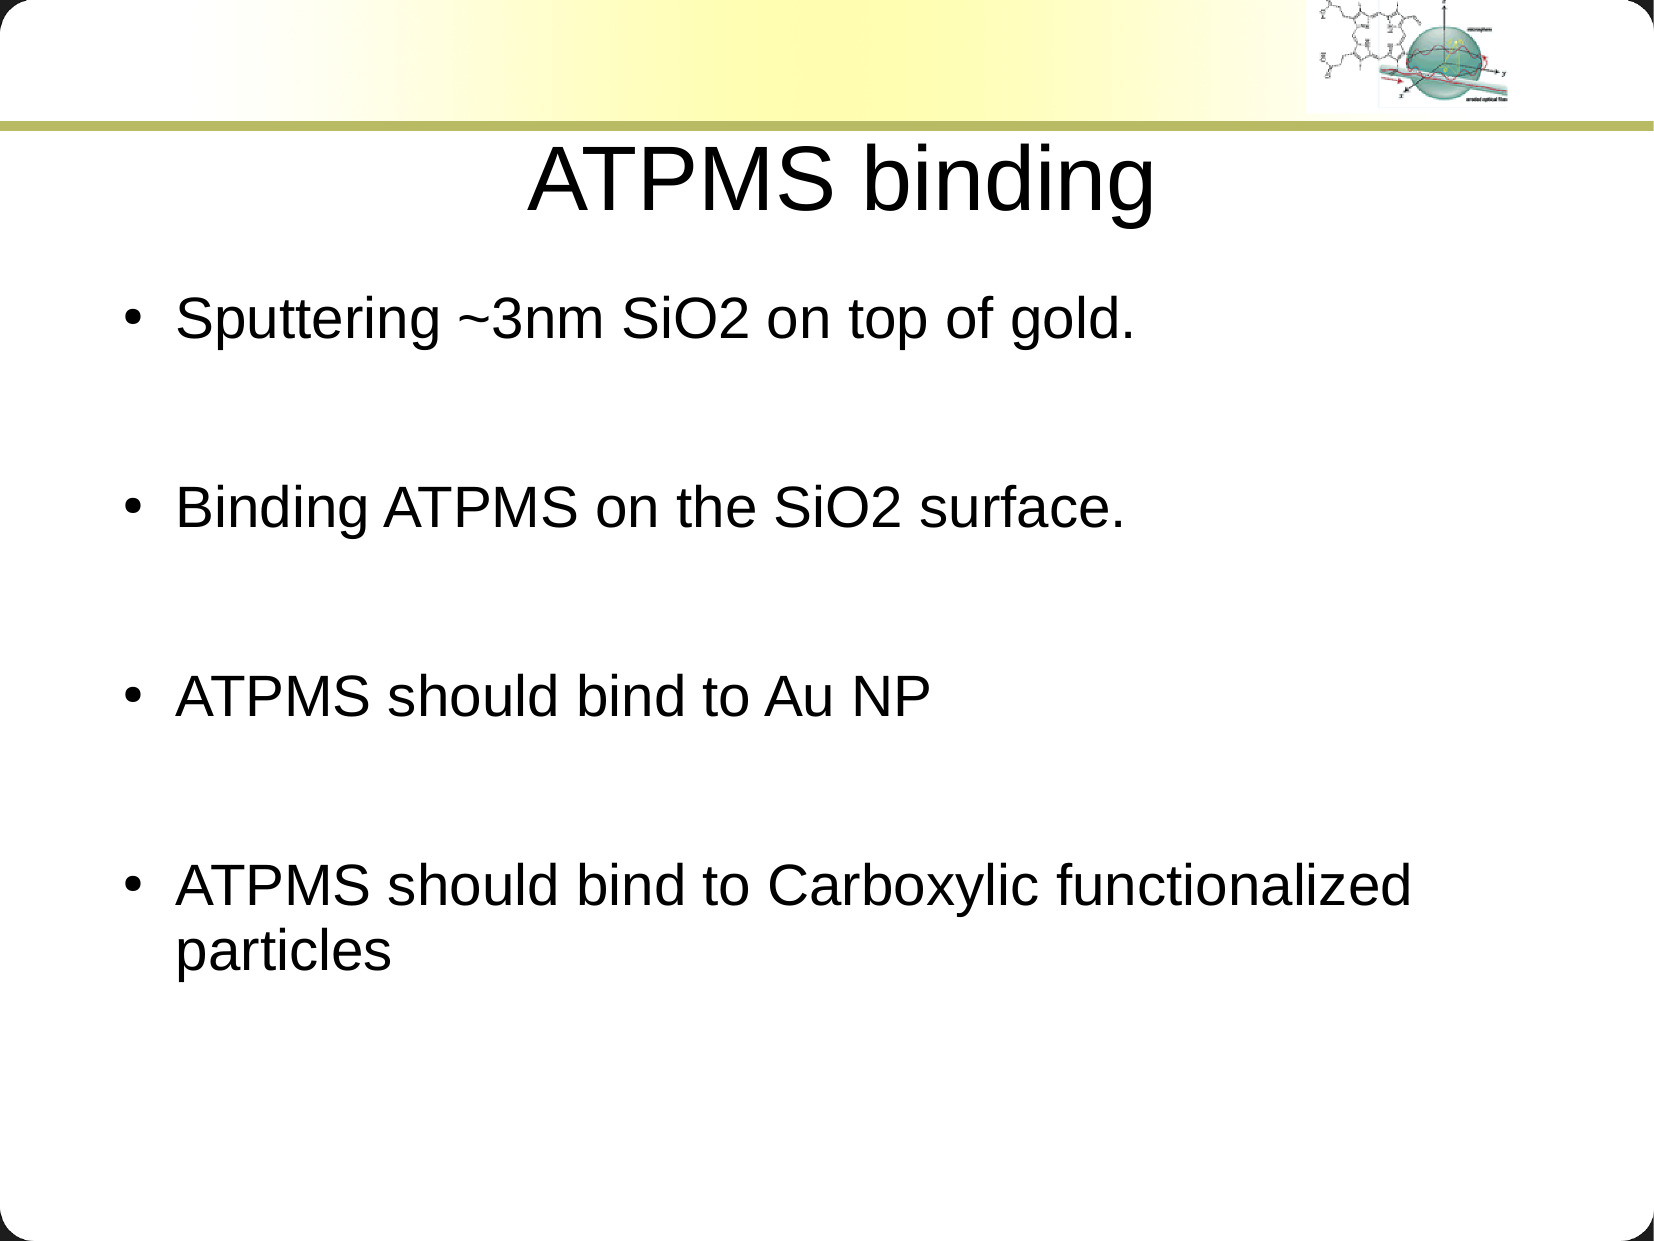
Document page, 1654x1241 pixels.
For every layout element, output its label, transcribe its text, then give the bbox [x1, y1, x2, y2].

list Sputtering ~3nm SiO2 on top of gold. Binding ATPMS on the SiO2 surface. ATPMS should bind to Au NP ATPMS should bind to Carboxylic functionalized particles [104, 285, 1561, 1006]
picture [0, 0, 1654, 1241]
title ATPMS binding [82, 75, 1571, 283]
